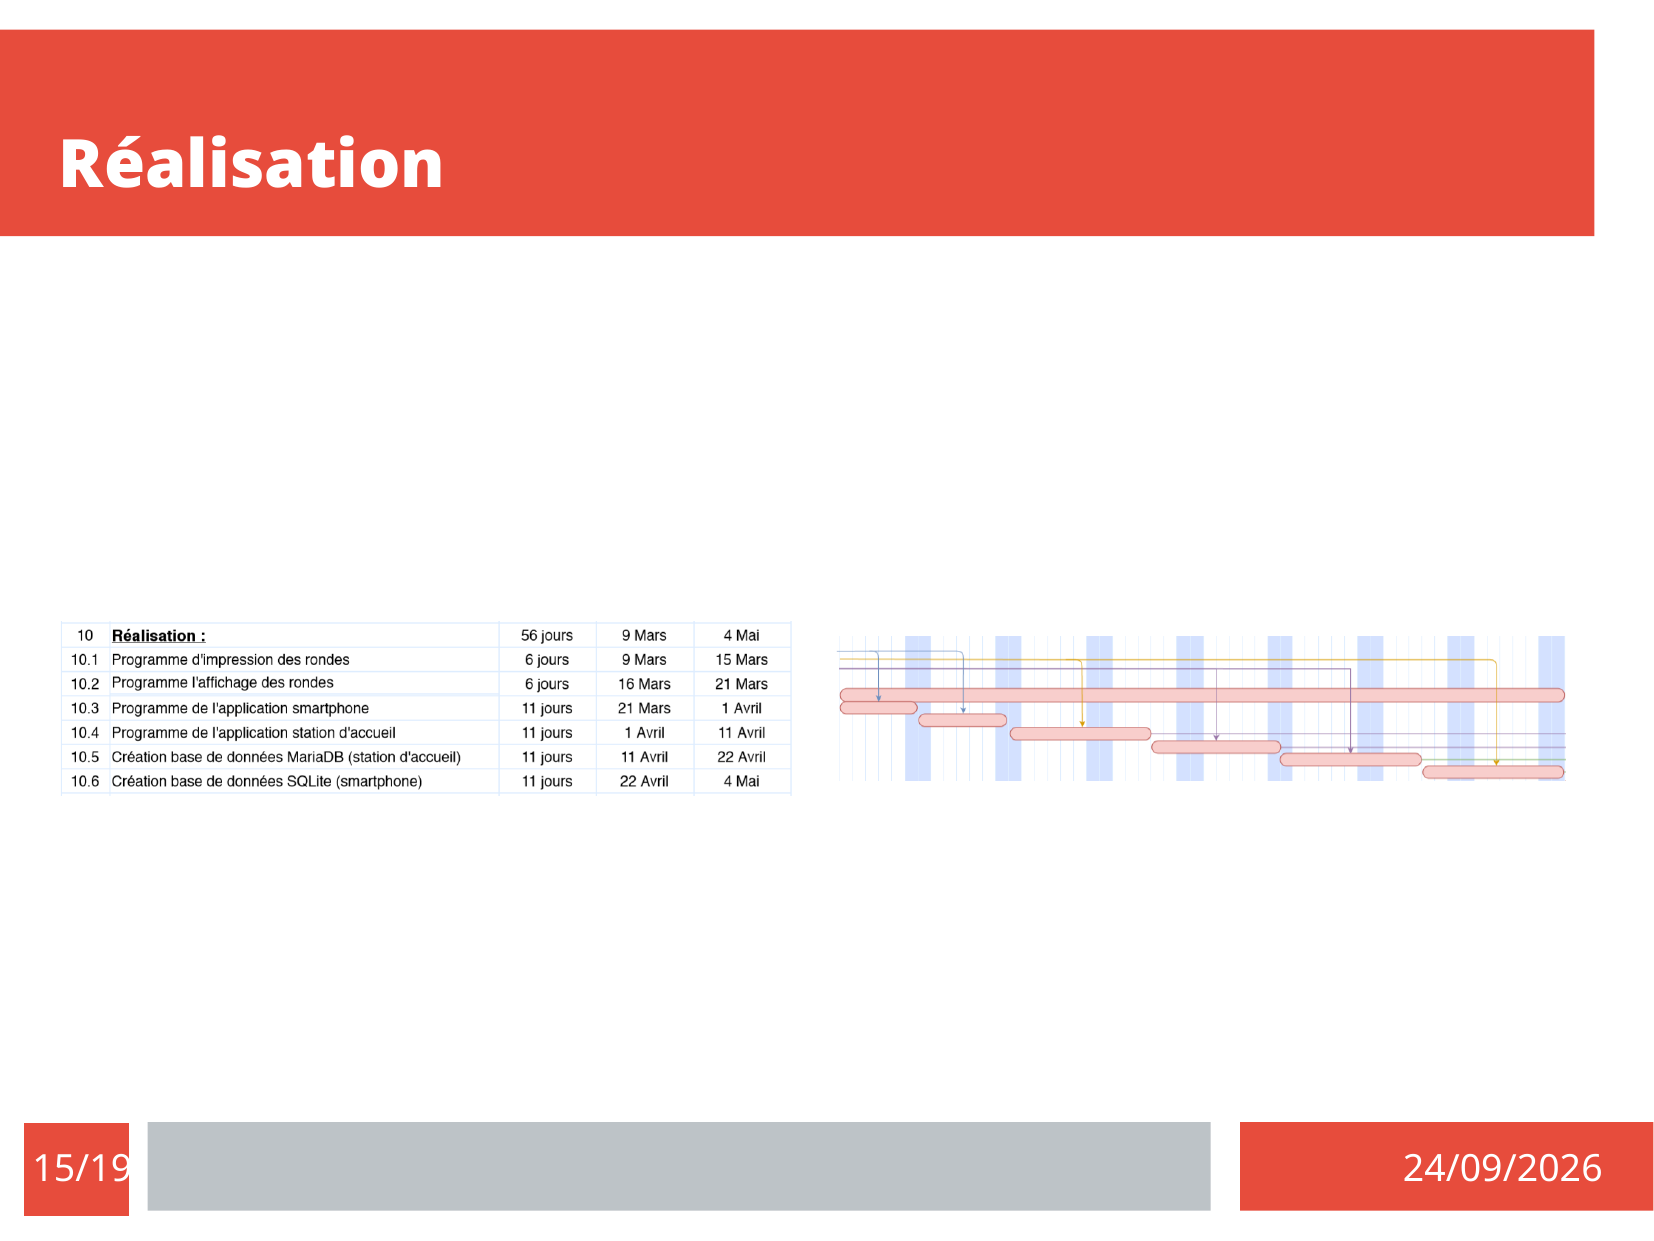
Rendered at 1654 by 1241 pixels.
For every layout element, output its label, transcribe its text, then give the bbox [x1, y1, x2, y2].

title Réalisation [59, 59, 1595, 207]
picture [58, 621, 794, 796]
text_box 28/01/2020 [1388, 1133, 1634, 1196]
picture [830, 636, 1566, 781]
